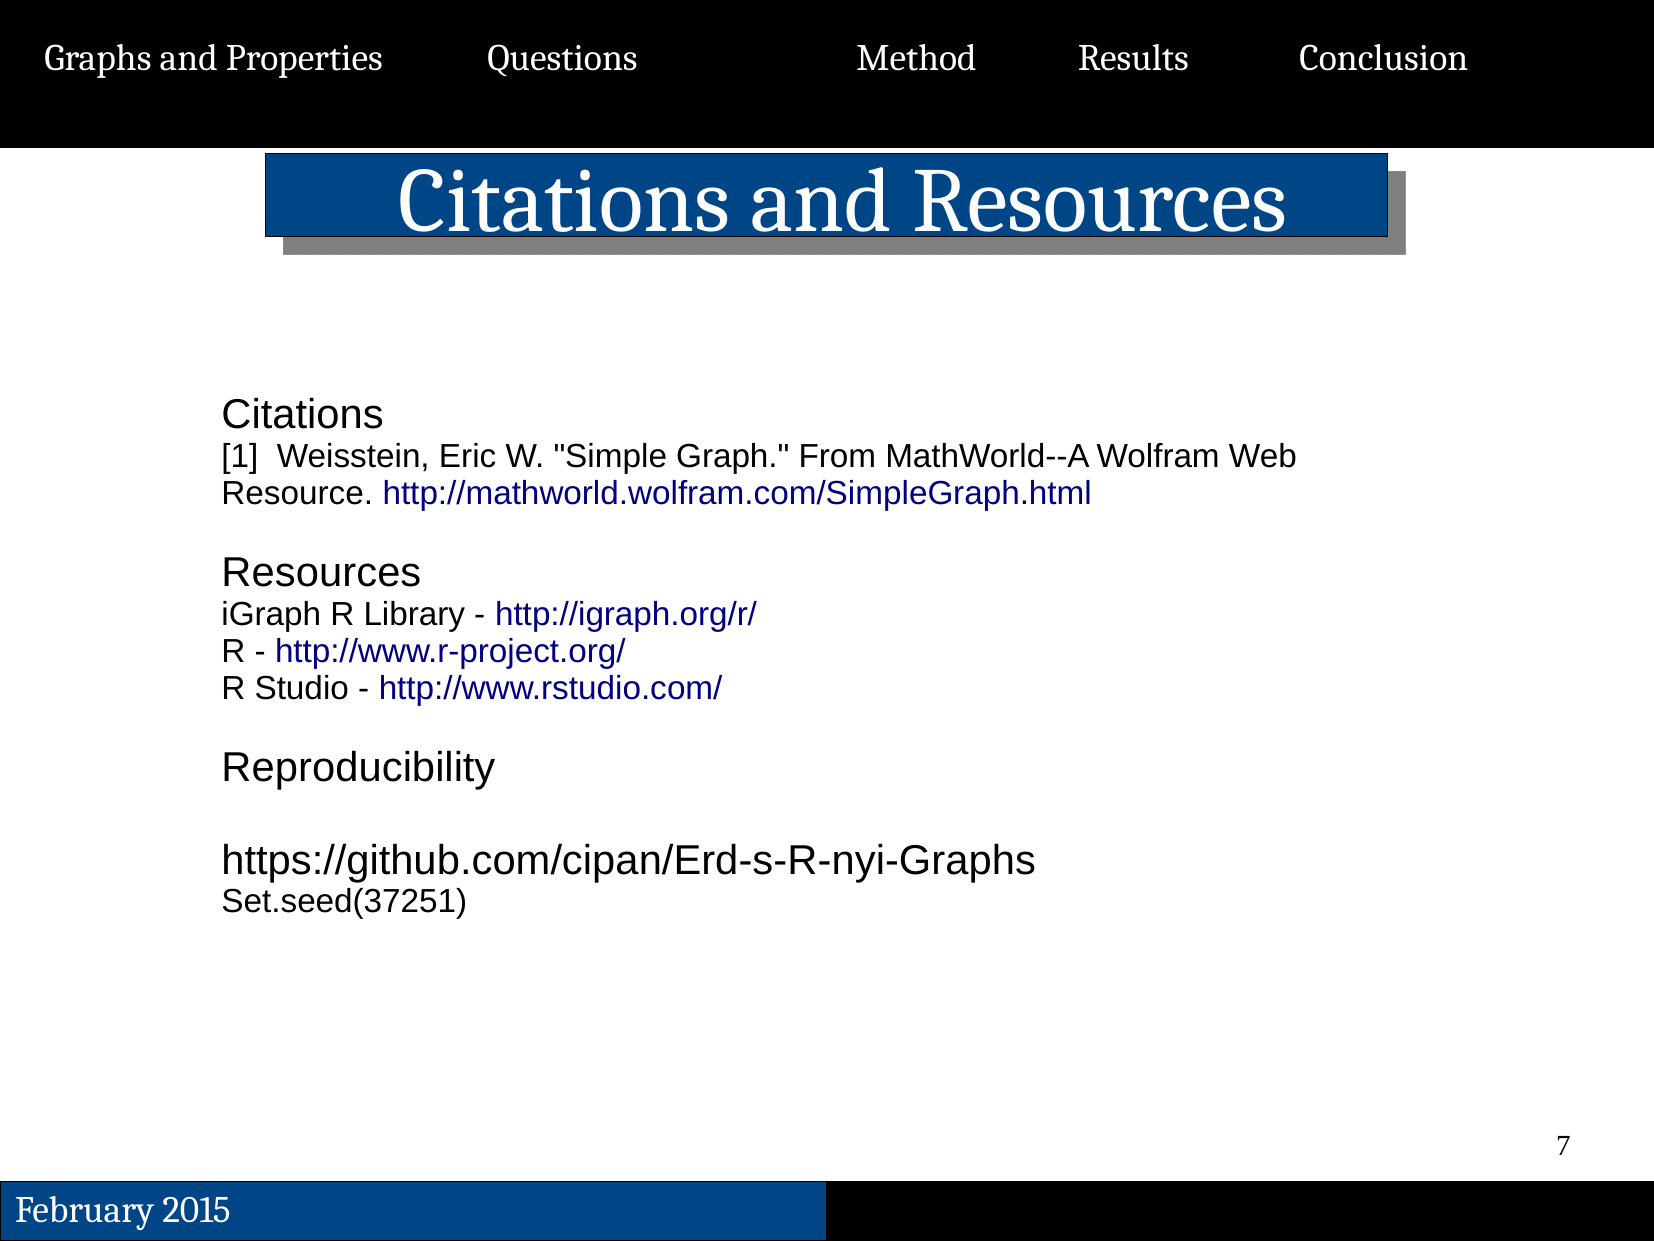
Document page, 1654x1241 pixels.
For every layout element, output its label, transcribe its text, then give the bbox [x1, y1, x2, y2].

text_box [1265, 212, 1277, 227]
text_box [0, 1181, 1654, 1241]
text_box Citations and Resources [383, 148, 1265, 249]
text_box Citations [1] Weisstein, Eric W. "Simple Graph." From MathWorld--A Wolfram Web Resource. http://mathworld.wolfram.com/SimpleGraph.html Resources iGraph R Library - http://igraph.org/r/ R - http://www.r-project.org/ R Studio - http://www.rstudio.com/ Reproducibility https://github.com/cipan/Erd-s-R-nyi-Graphs Set.seed(37251) [206, 383, 1329, 967]
text_box Graphs and Properties Questions Method Results Conclusion [29, 29, 1649, 89]
text_box [0, 0, 1654, 148]
text_box [1265, 153, 1388, 237]
text_box February 2015 [0, 1181, 240, 1240]
text_box [265, 153, 383, 237]
